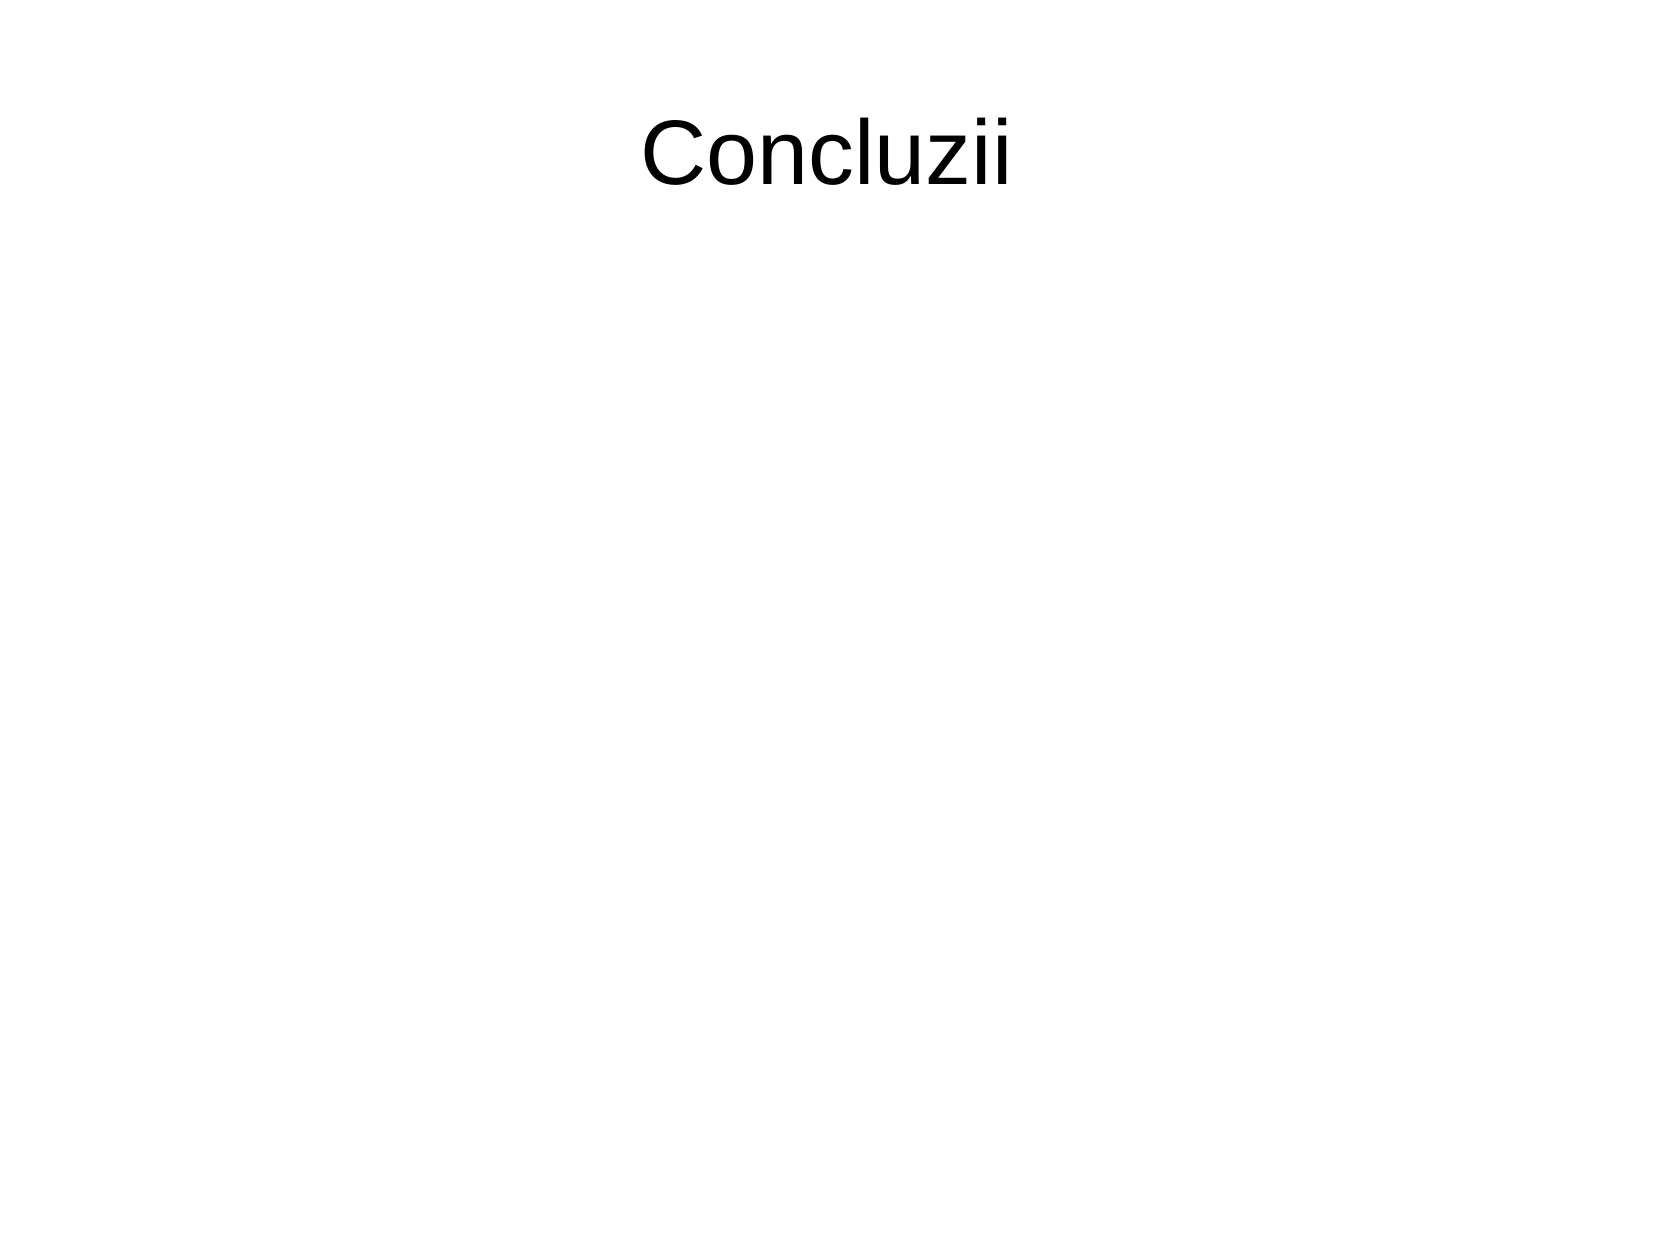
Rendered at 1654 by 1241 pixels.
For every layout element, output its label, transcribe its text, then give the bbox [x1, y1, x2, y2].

title Concluzii [82, 49, 1571, 257]
